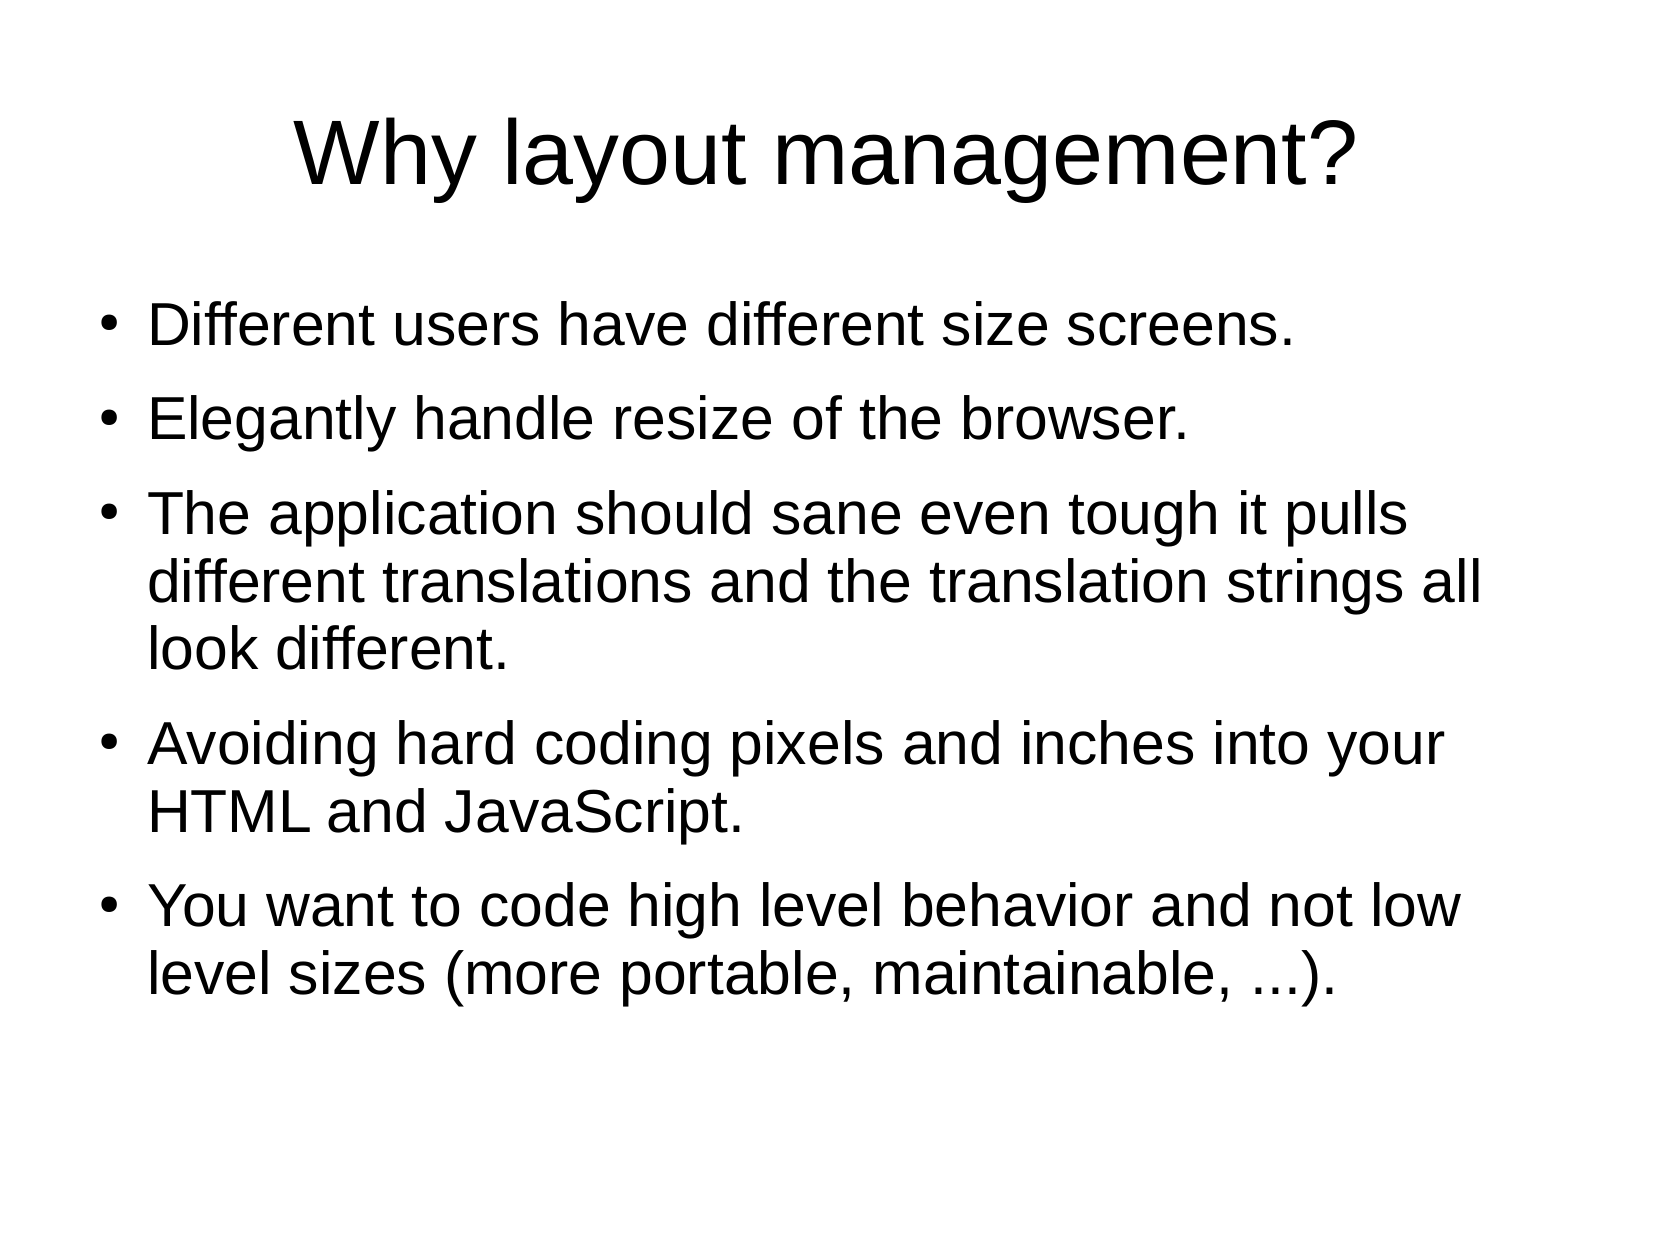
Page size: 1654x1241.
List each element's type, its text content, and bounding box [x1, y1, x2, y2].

list Different users have different size screens. Elegantly handle resize of the browser. The application should sane even tough it pulls different translations and the translation strings all look different. Avoiding hard coding pixels and inches into your HTML and JavaScript. You want to code high level behavior and not low level sizes (more portable, maintainable, ...). [82, 290, 1538, 1010]
title Why layout management? [82, 49, 1571, 257]
